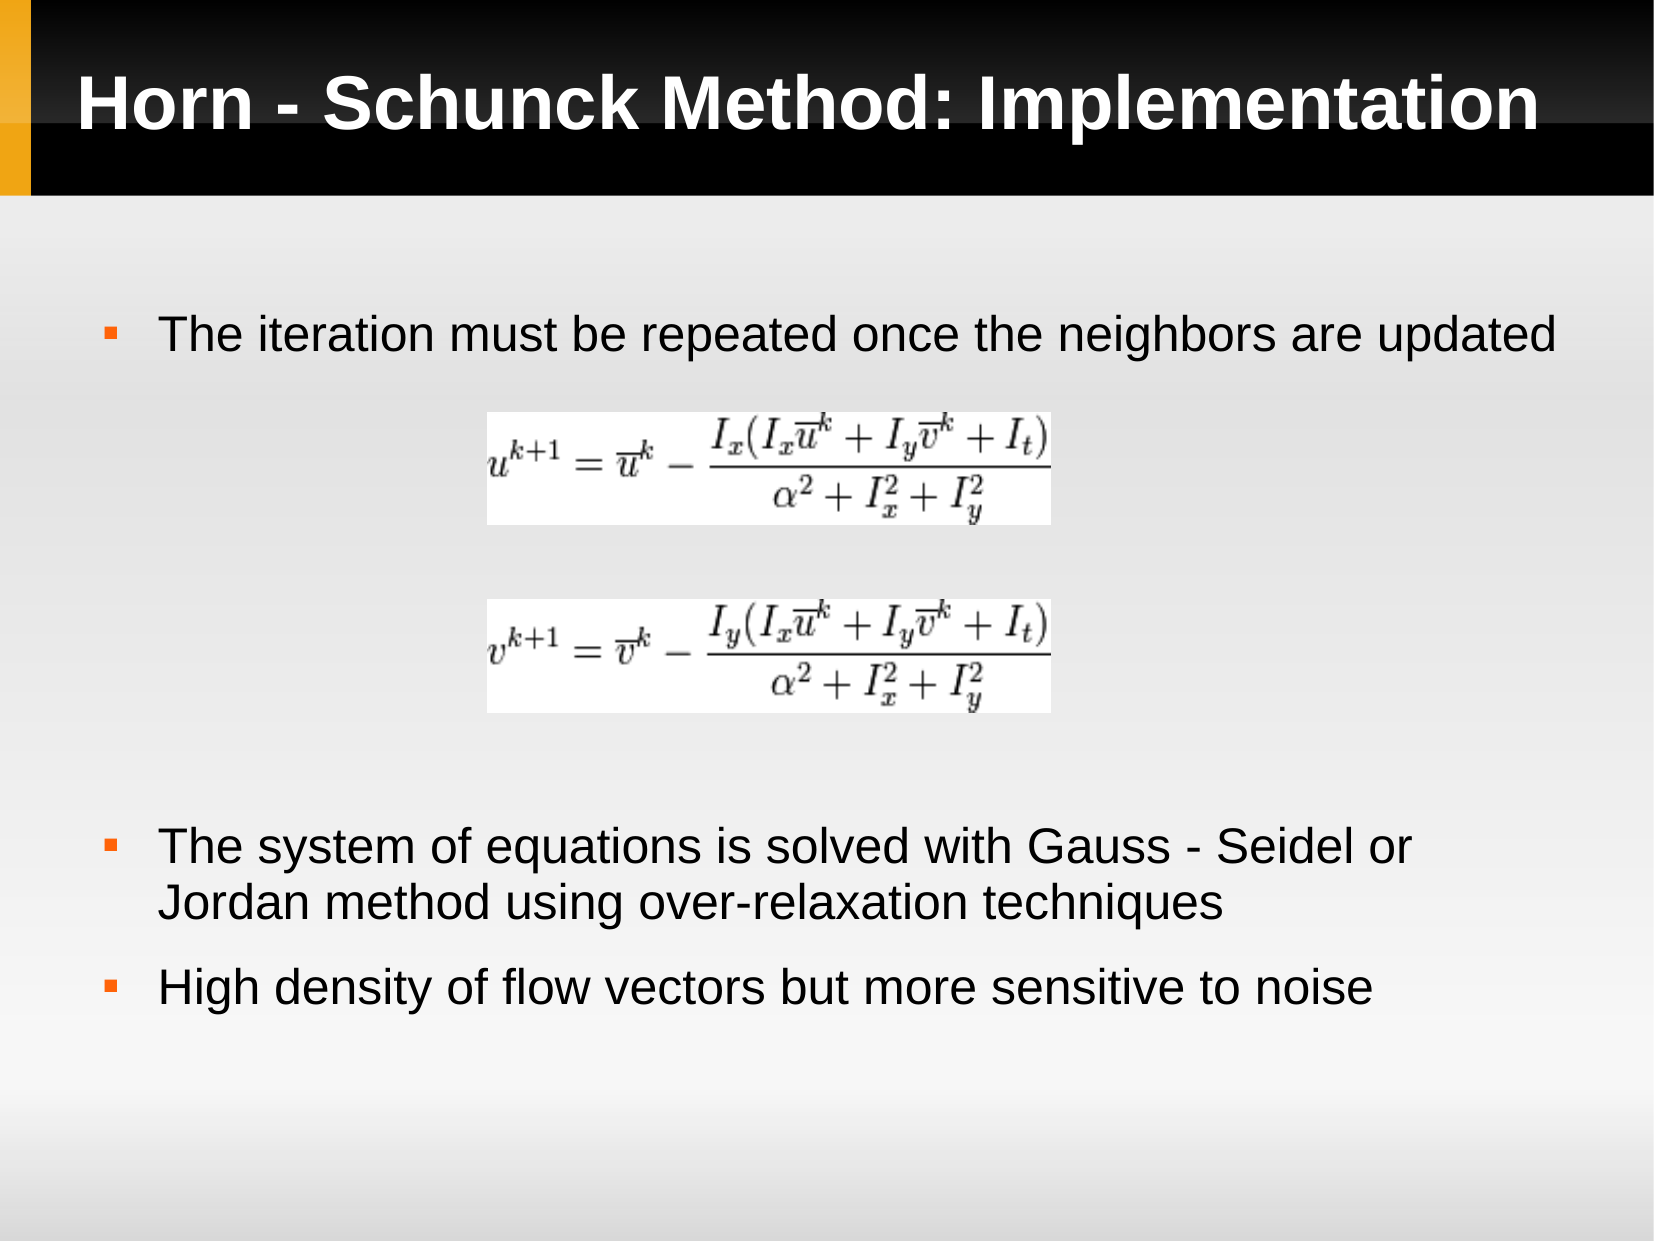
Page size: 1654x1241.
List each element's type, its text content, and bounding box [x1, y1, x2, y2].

picture [0, 0, 1654, 1241]
list The iteration must be repeated once the neighbors are updated The system of equations is solved with Gauss - Seidel or Jordan method using over-relaxation techniques High density of flow vectors but more sensitive to noise [86, 306, 1576, 1186]
title Horn - Schunck Method: Implementation [76, 0, 1565, 208]
